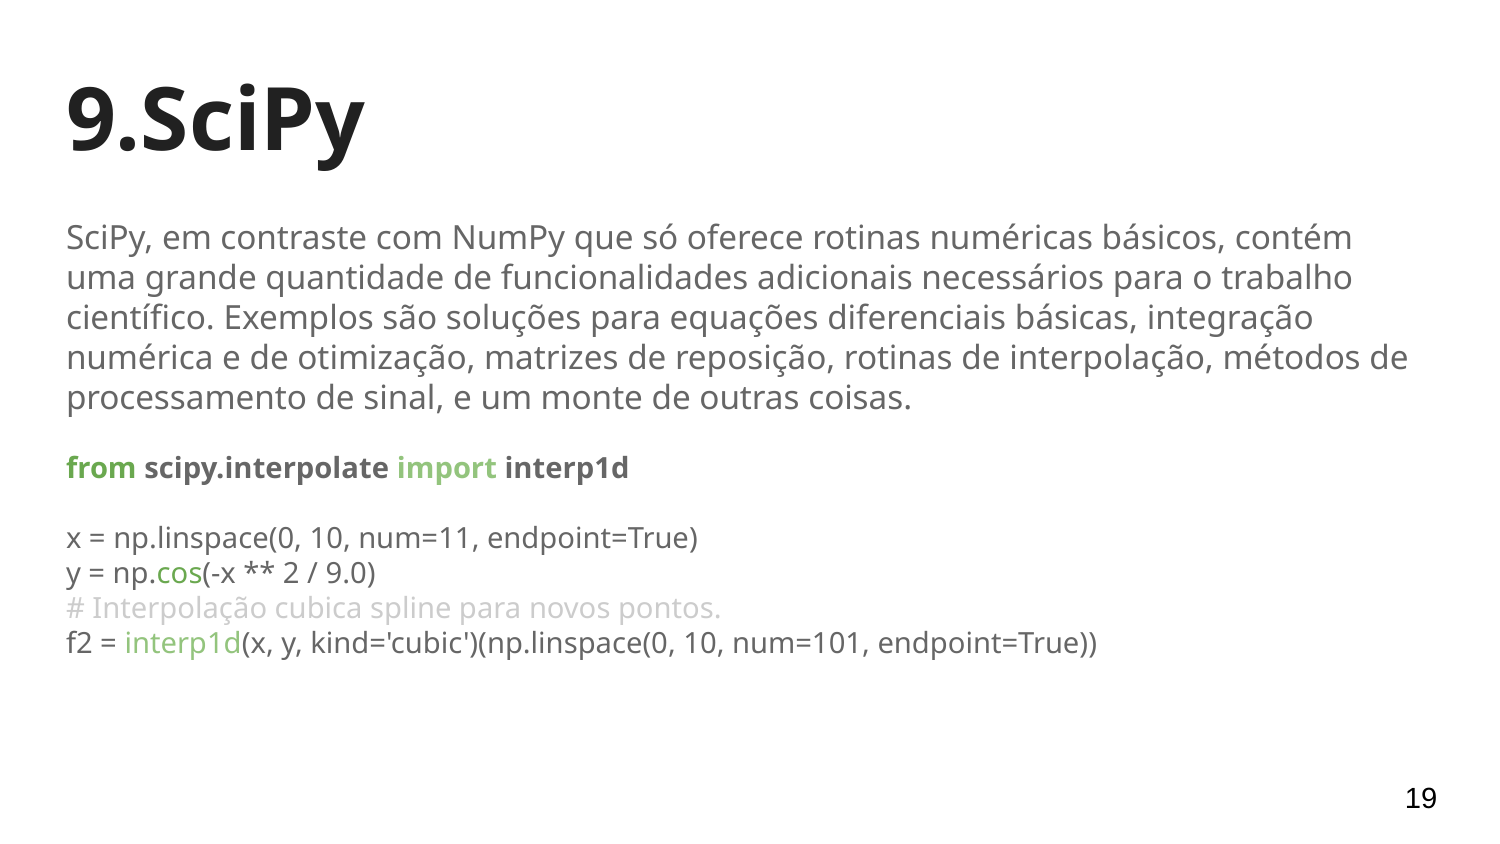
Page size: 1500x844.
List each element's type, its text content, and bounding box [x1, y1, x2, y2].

title 9.SciPy [51, 48, 1449, 180]
slide_number <number> [1389, 764, 1480, 830]
list SciPy, em contraste com NumPy que só oferece rotinas numéricas básicos, contém uma grande quantidade de funcionalidades adicionais necessários para o trabalho científico. Exemplos são soluções para equações diferenciais básicas, integração numérica e de otimização, matrizes de reposição, rotinas de interpolação, métodos de processamento de sinal, e um monte de outras coisas. from scipy.interpolate import interp1d x = np.linspace(0, 10, num=11, endpoint=True) y = np.cos(-x ** 2 / 9.0) # Interpolação cubica spline para novos pontos. f2 = interp1d(x, y, kind='cubic')(np.linspace(0, 10, num=101, endpoint=True)) [51, 201, 1449, 750]
